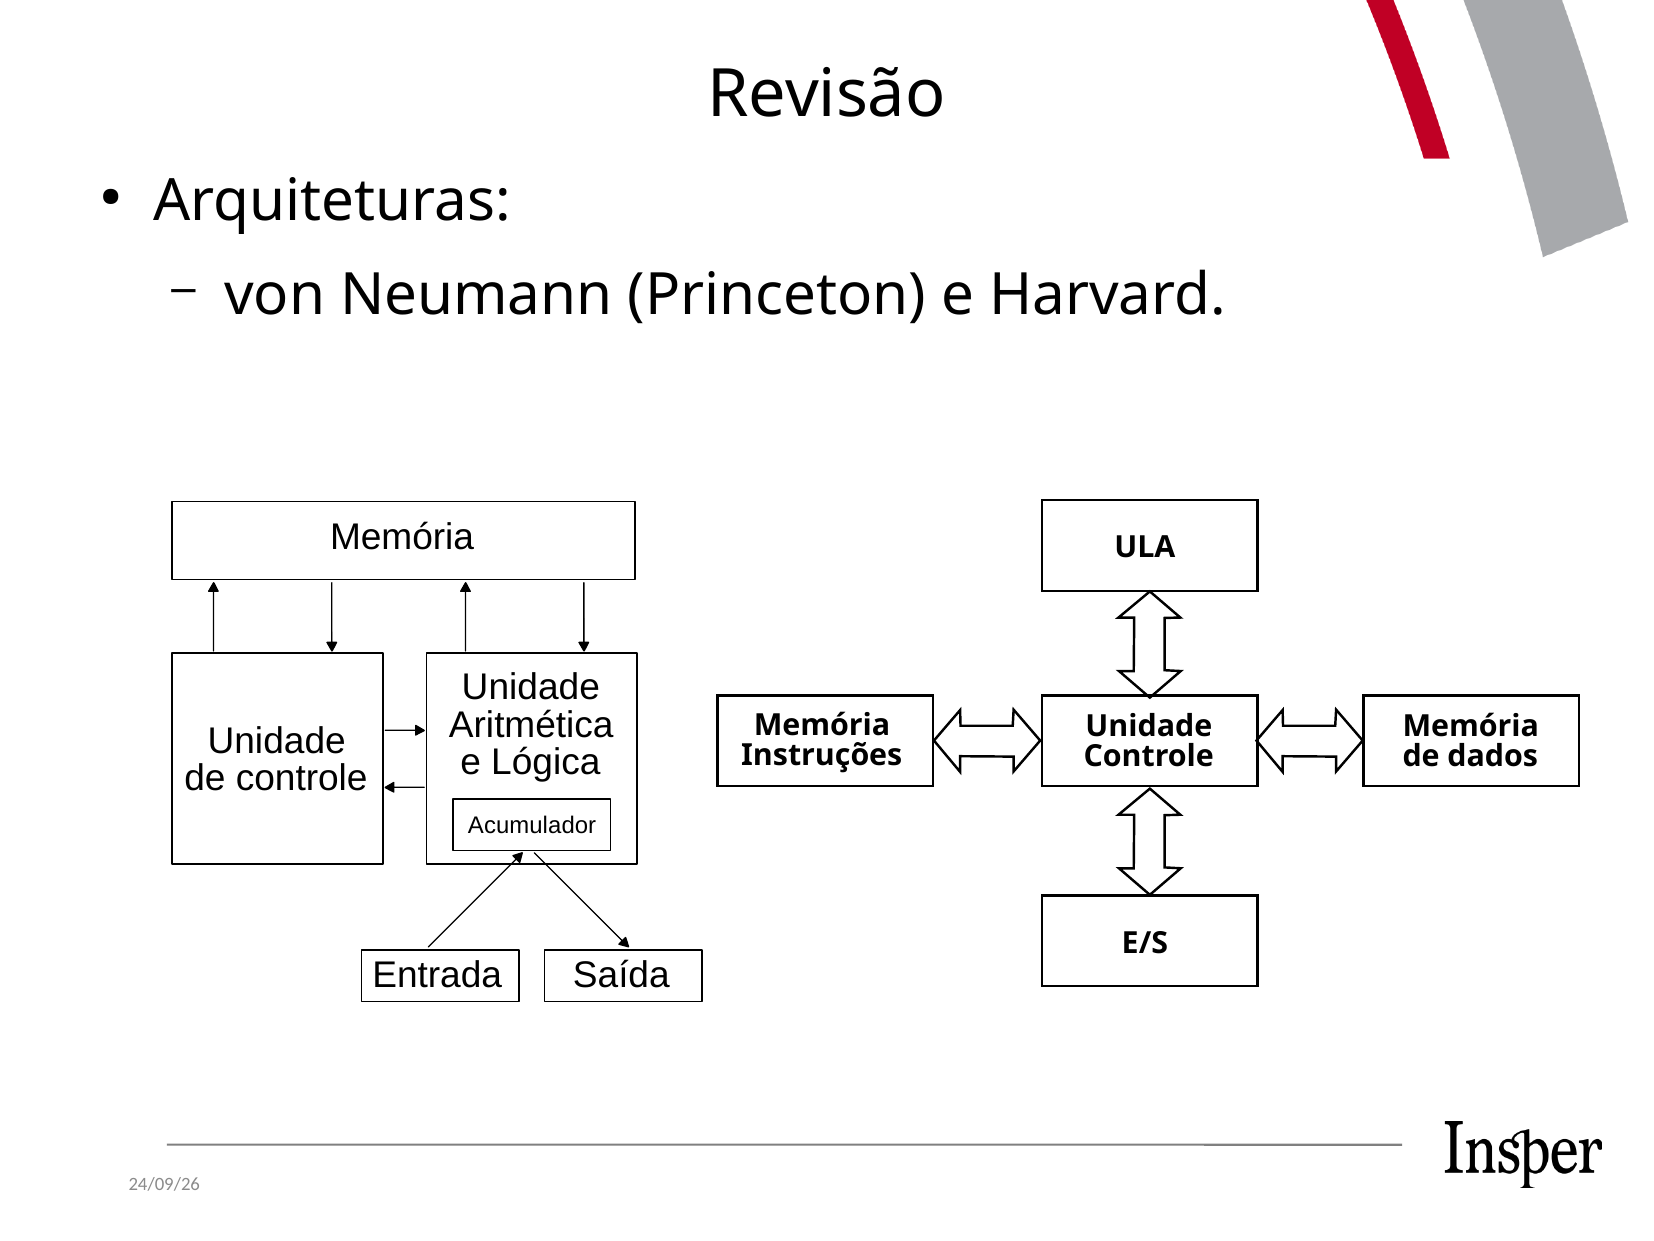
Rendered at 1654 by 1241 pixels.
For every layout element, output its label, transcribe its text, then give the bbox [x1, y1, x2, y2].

picture [157, 449, 1610, 1037]
list Revisão Arquiteturas: von Neumann (Princeton) e Harvard. [82, 59, 1571, 1112]
